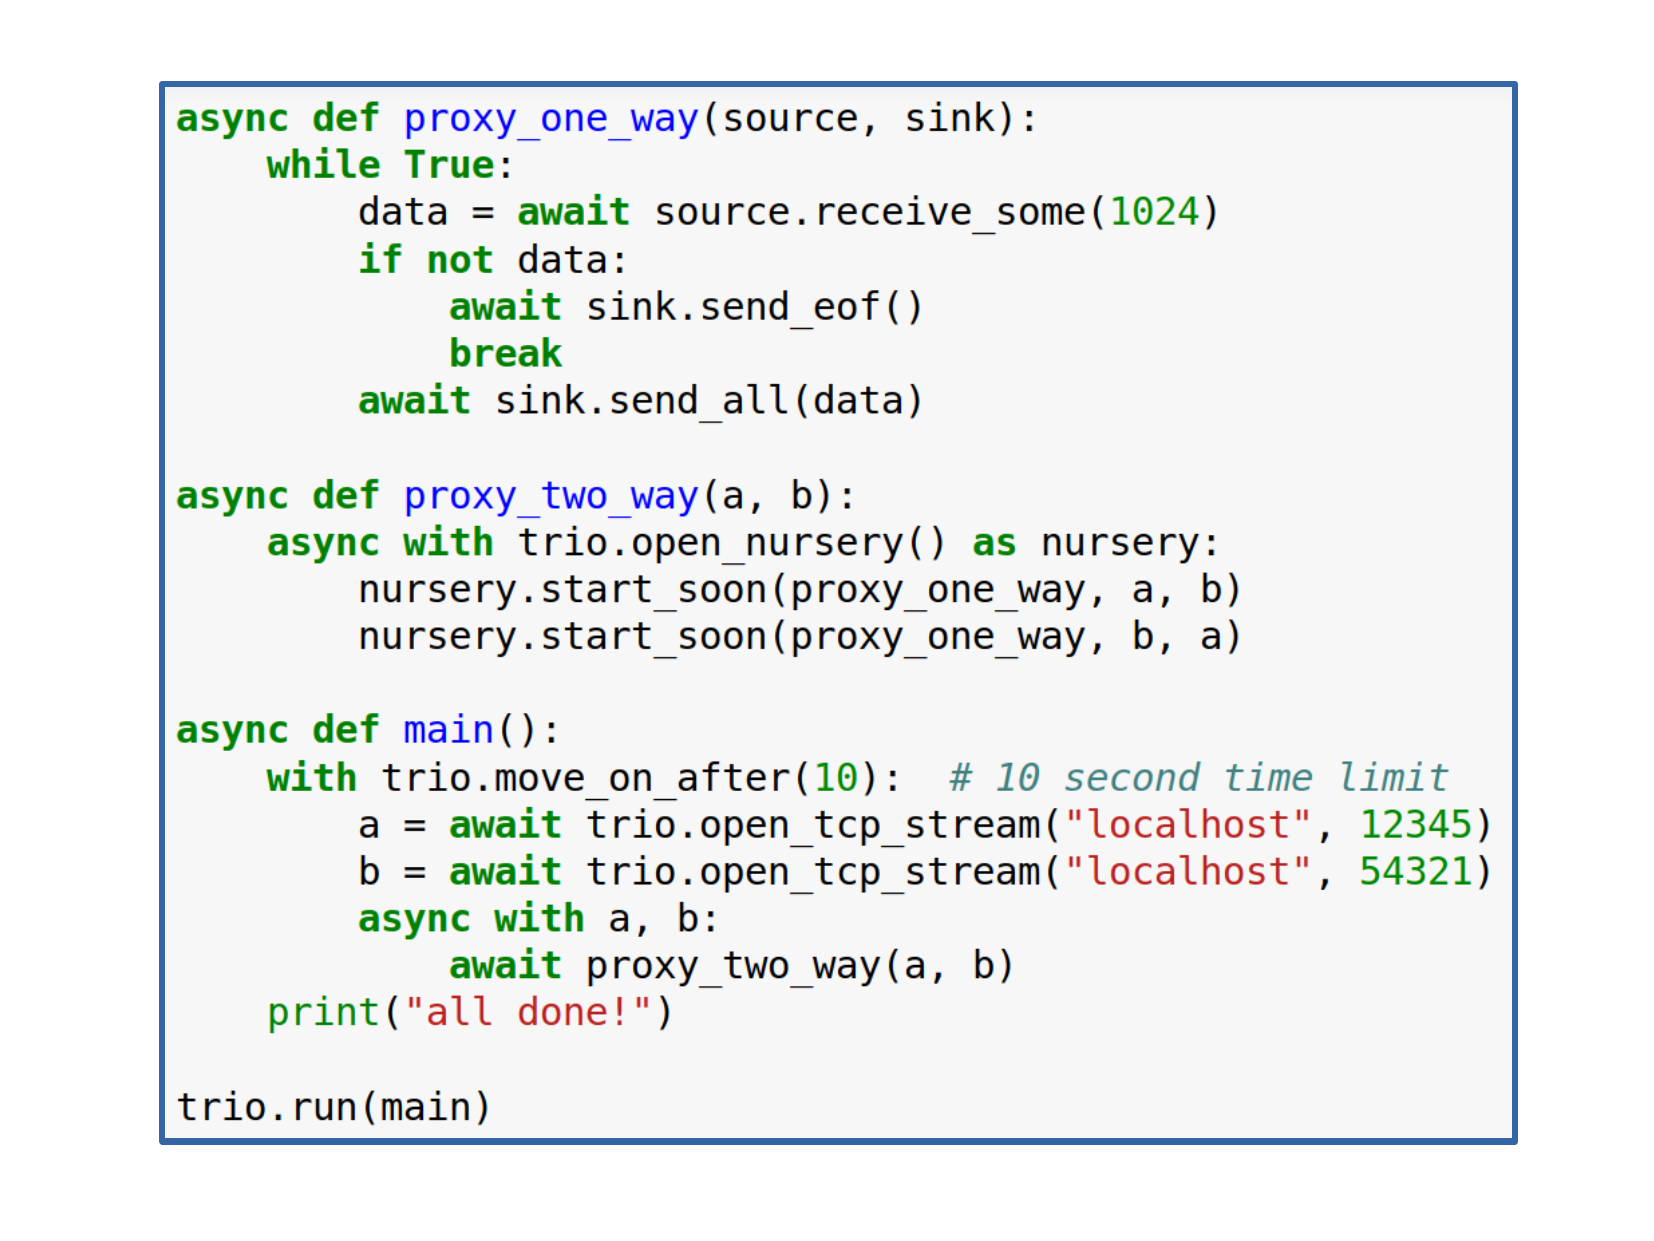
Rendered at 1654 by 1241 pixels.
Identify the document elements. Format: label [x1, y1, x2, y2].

picture [165, 87, 1513, 1139]
